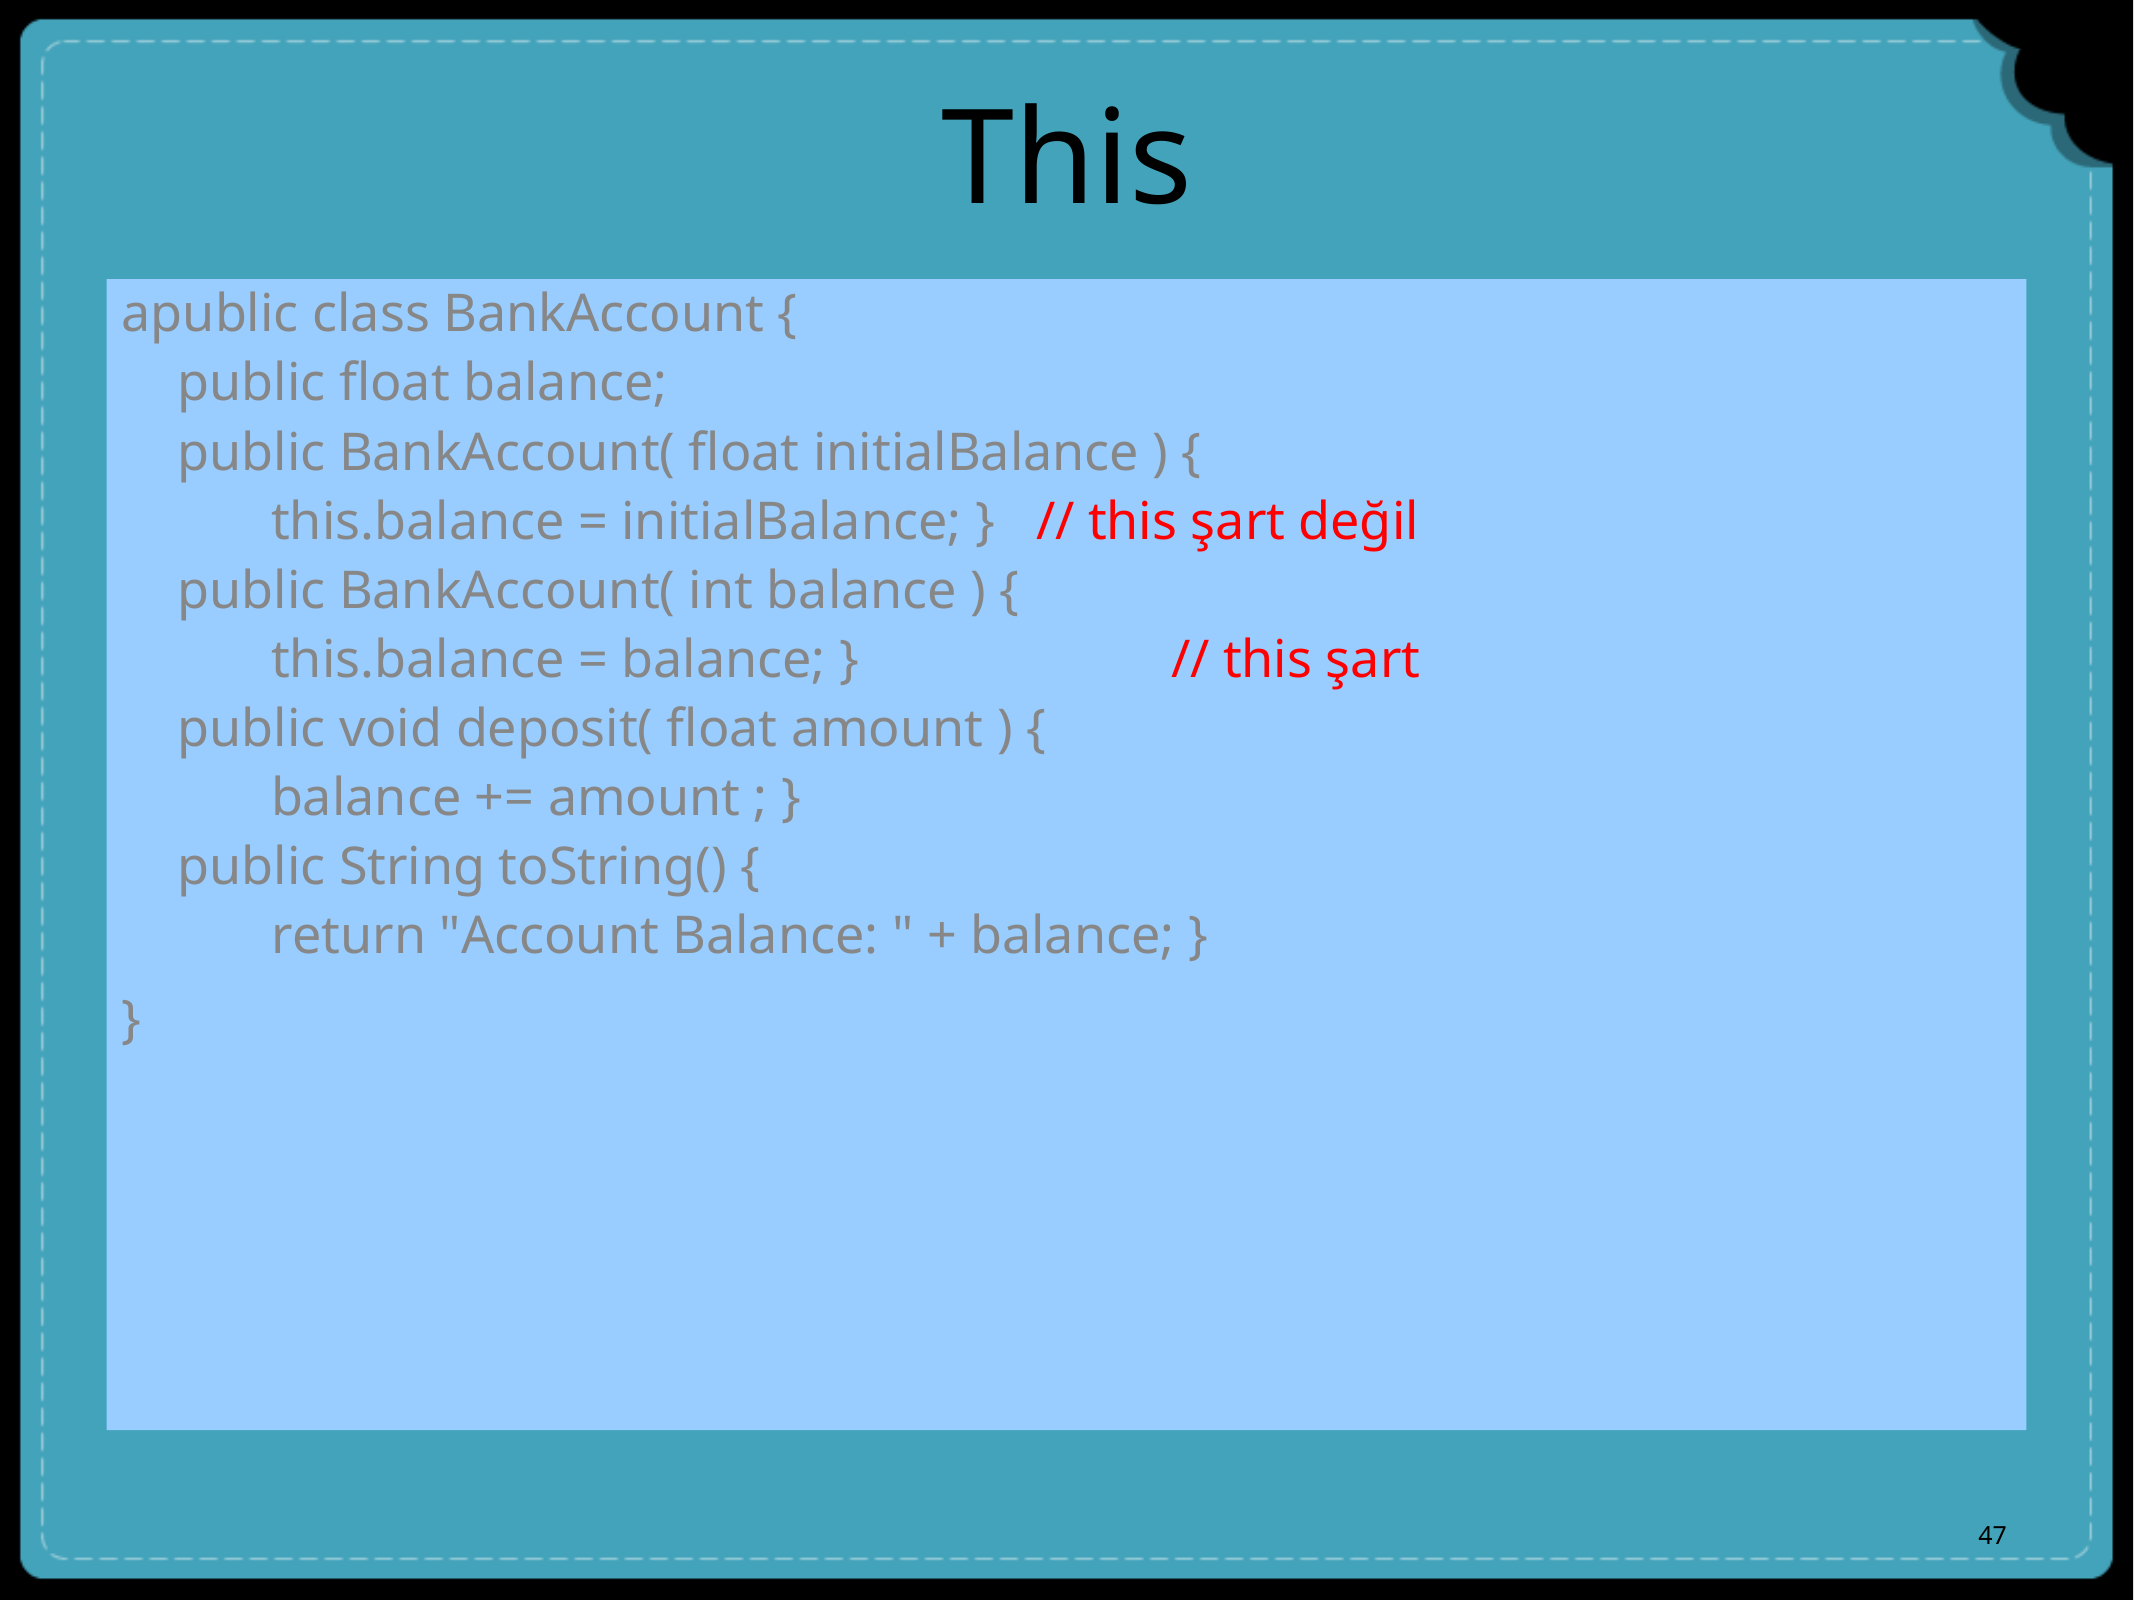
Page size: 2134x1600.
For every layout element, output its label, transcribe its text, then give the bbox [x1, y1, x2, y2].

title This [106, 64, 2027, 279]
list apublic class BankAccount { public float balance; public BankAccount( float initialBalance ) { this.balance = initialBalance; } // this şart değil public BankAccount( int balance ) { this.balance = balance; } // this şart public void deposit( float amount ) { balance += amount ; } public String toString() { return "Account Balance: " + balance; } } [106, 279, 2027, 1431]
picture [0, 0, 2134, 1600]
